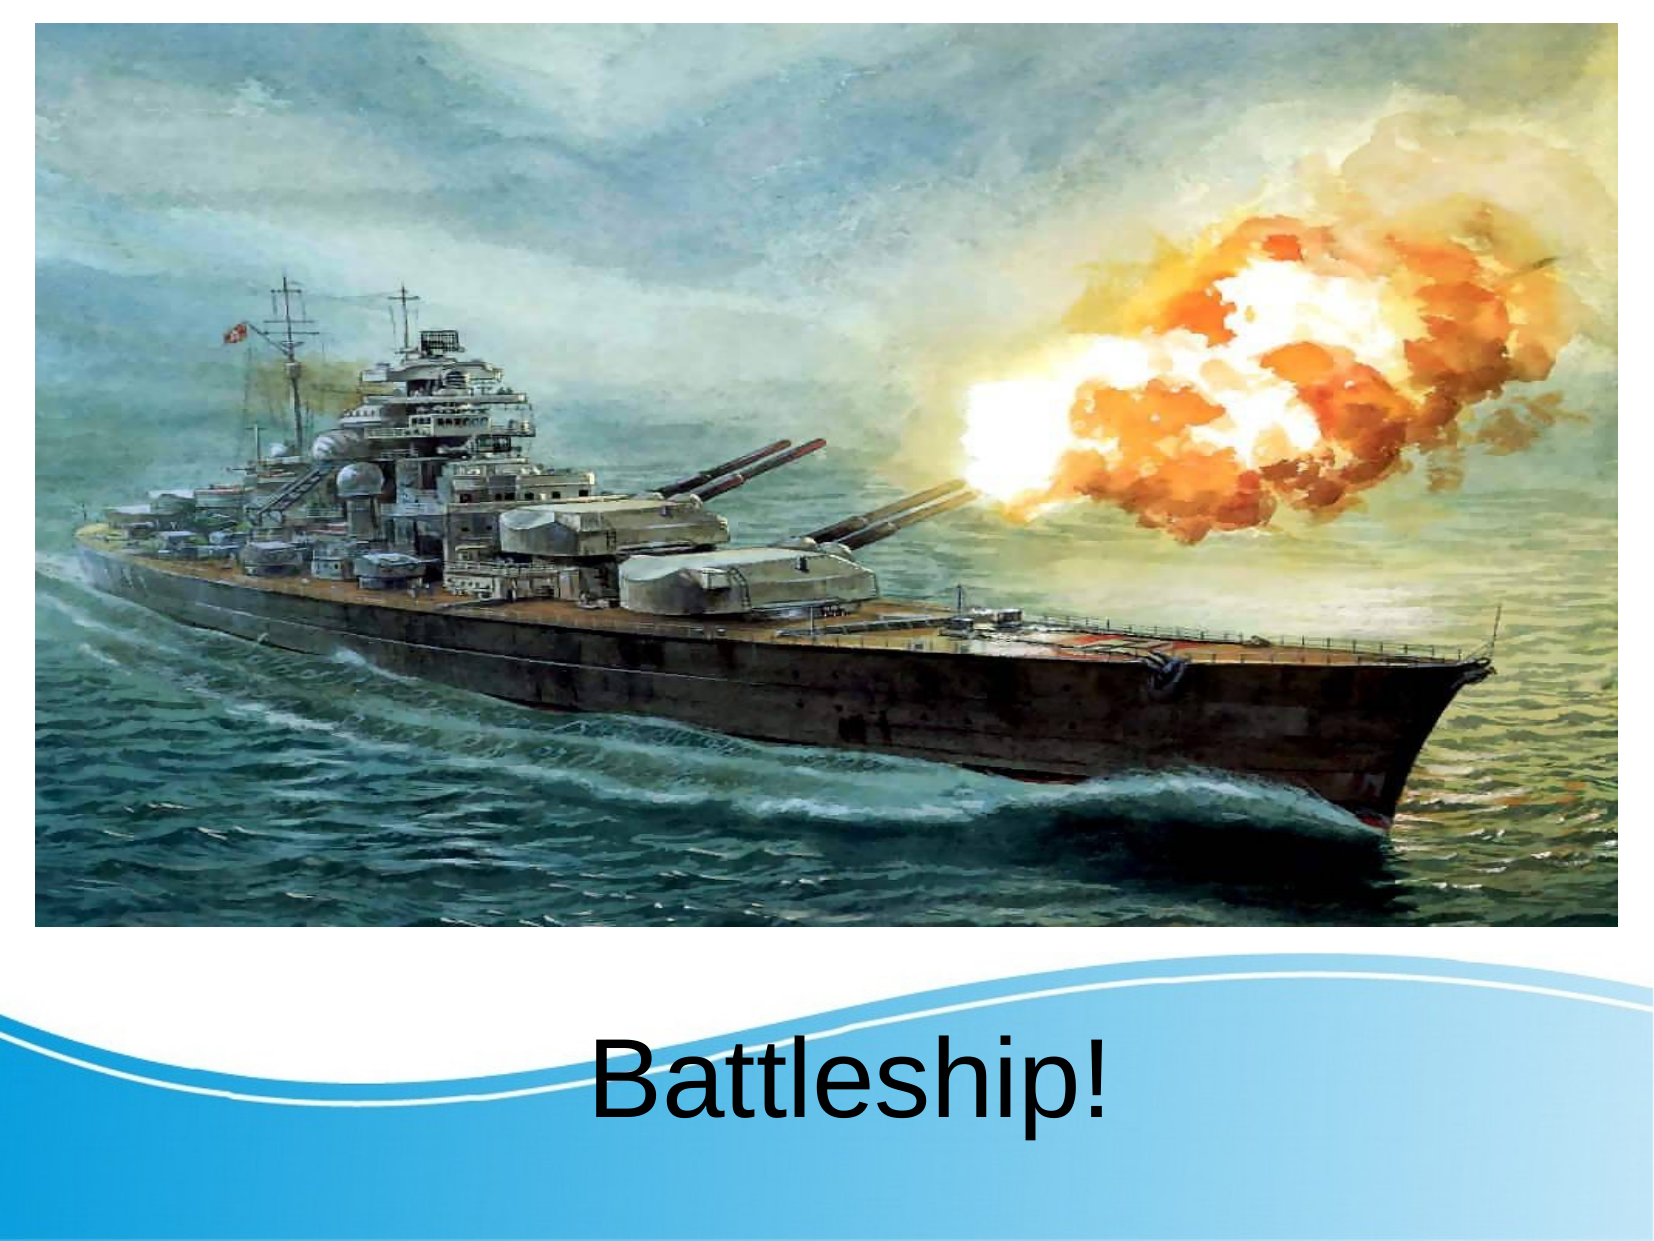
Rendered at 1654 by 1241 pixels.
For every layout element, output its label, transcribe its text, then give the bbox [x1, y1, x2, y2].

text_box Battleship! [106, 968, 1595, 1176]
picture [0, 952, 1654, 1241]
picture [35, 23, 1618, 928]
